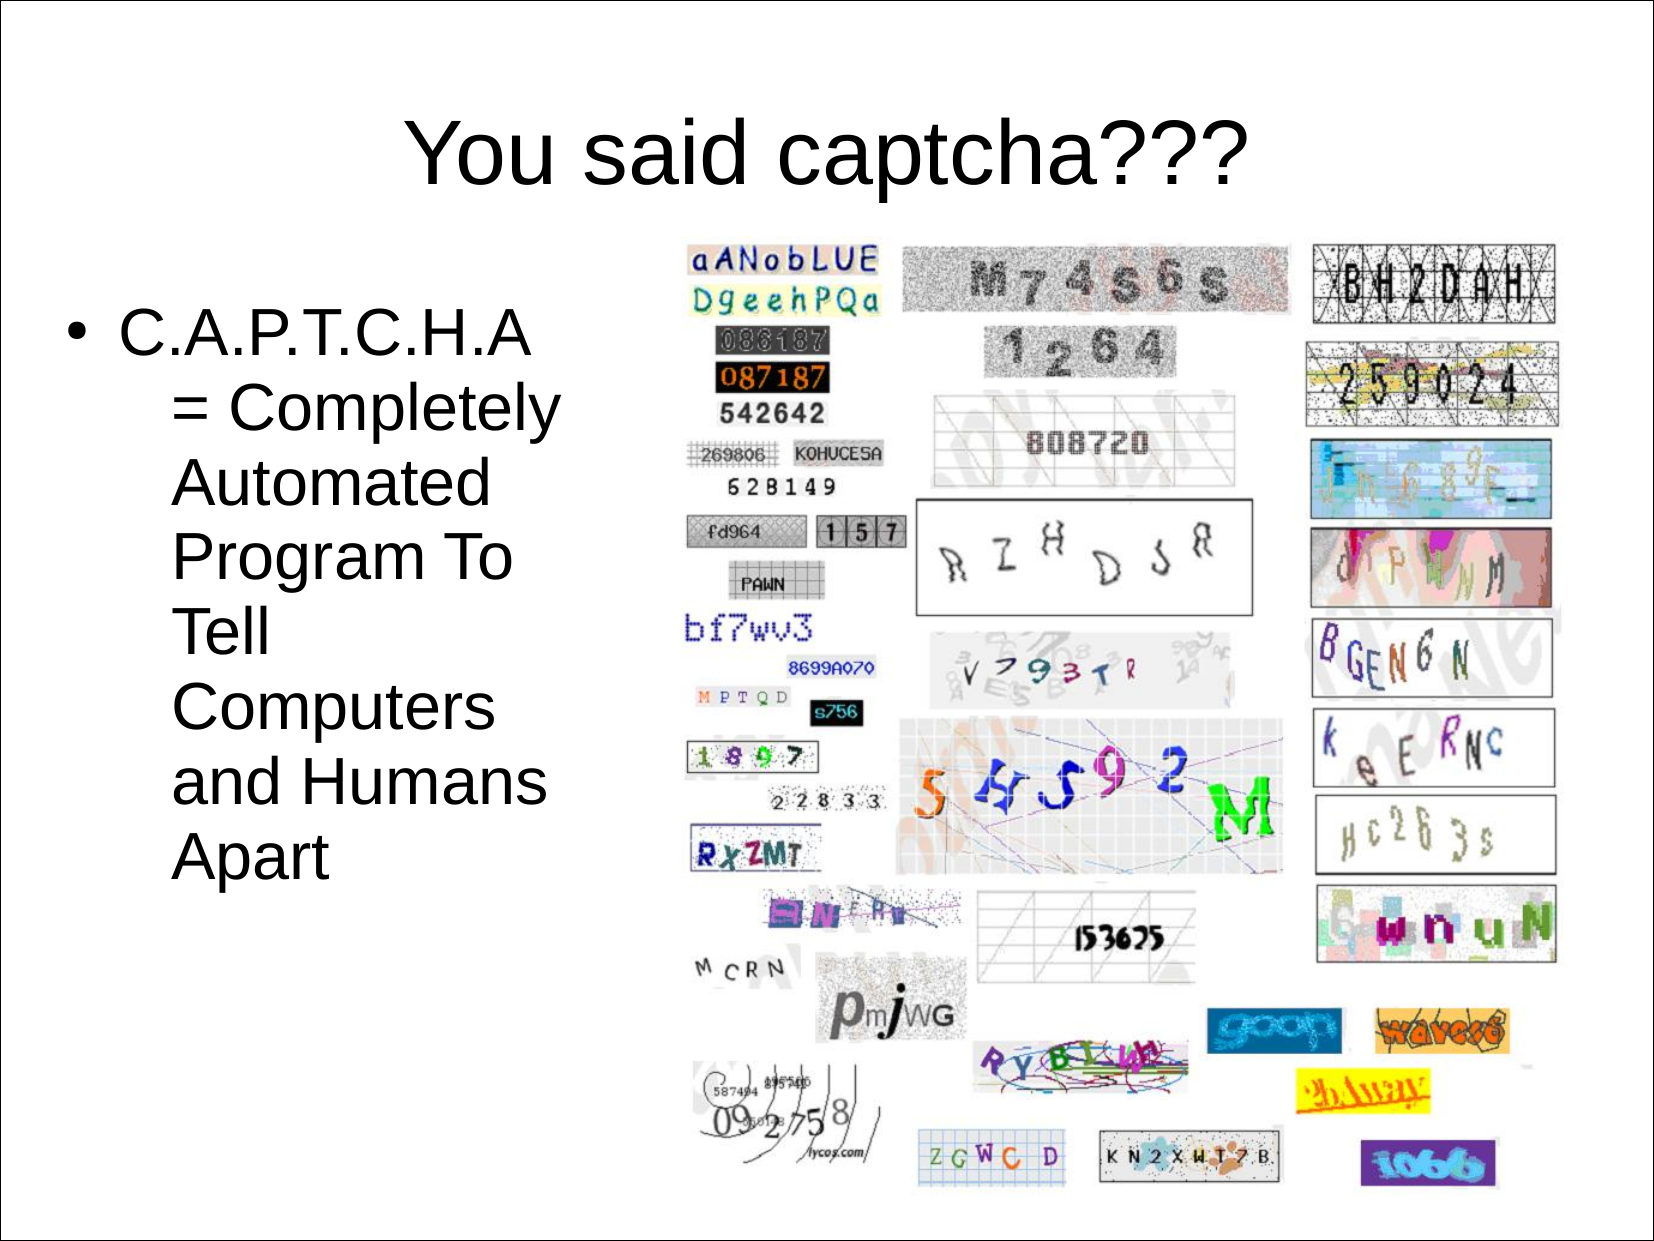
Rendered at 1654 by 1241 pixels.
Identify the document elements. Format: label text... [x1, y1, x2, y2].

title You said captcha??? [82, 49, 1571, 257]
list C.A.P.T.C.H.A = Completely Automated Program To Tell Computers and Humans Apart [29, 295, 567, 1099]
picture [681, 236, 1565, 1211]
